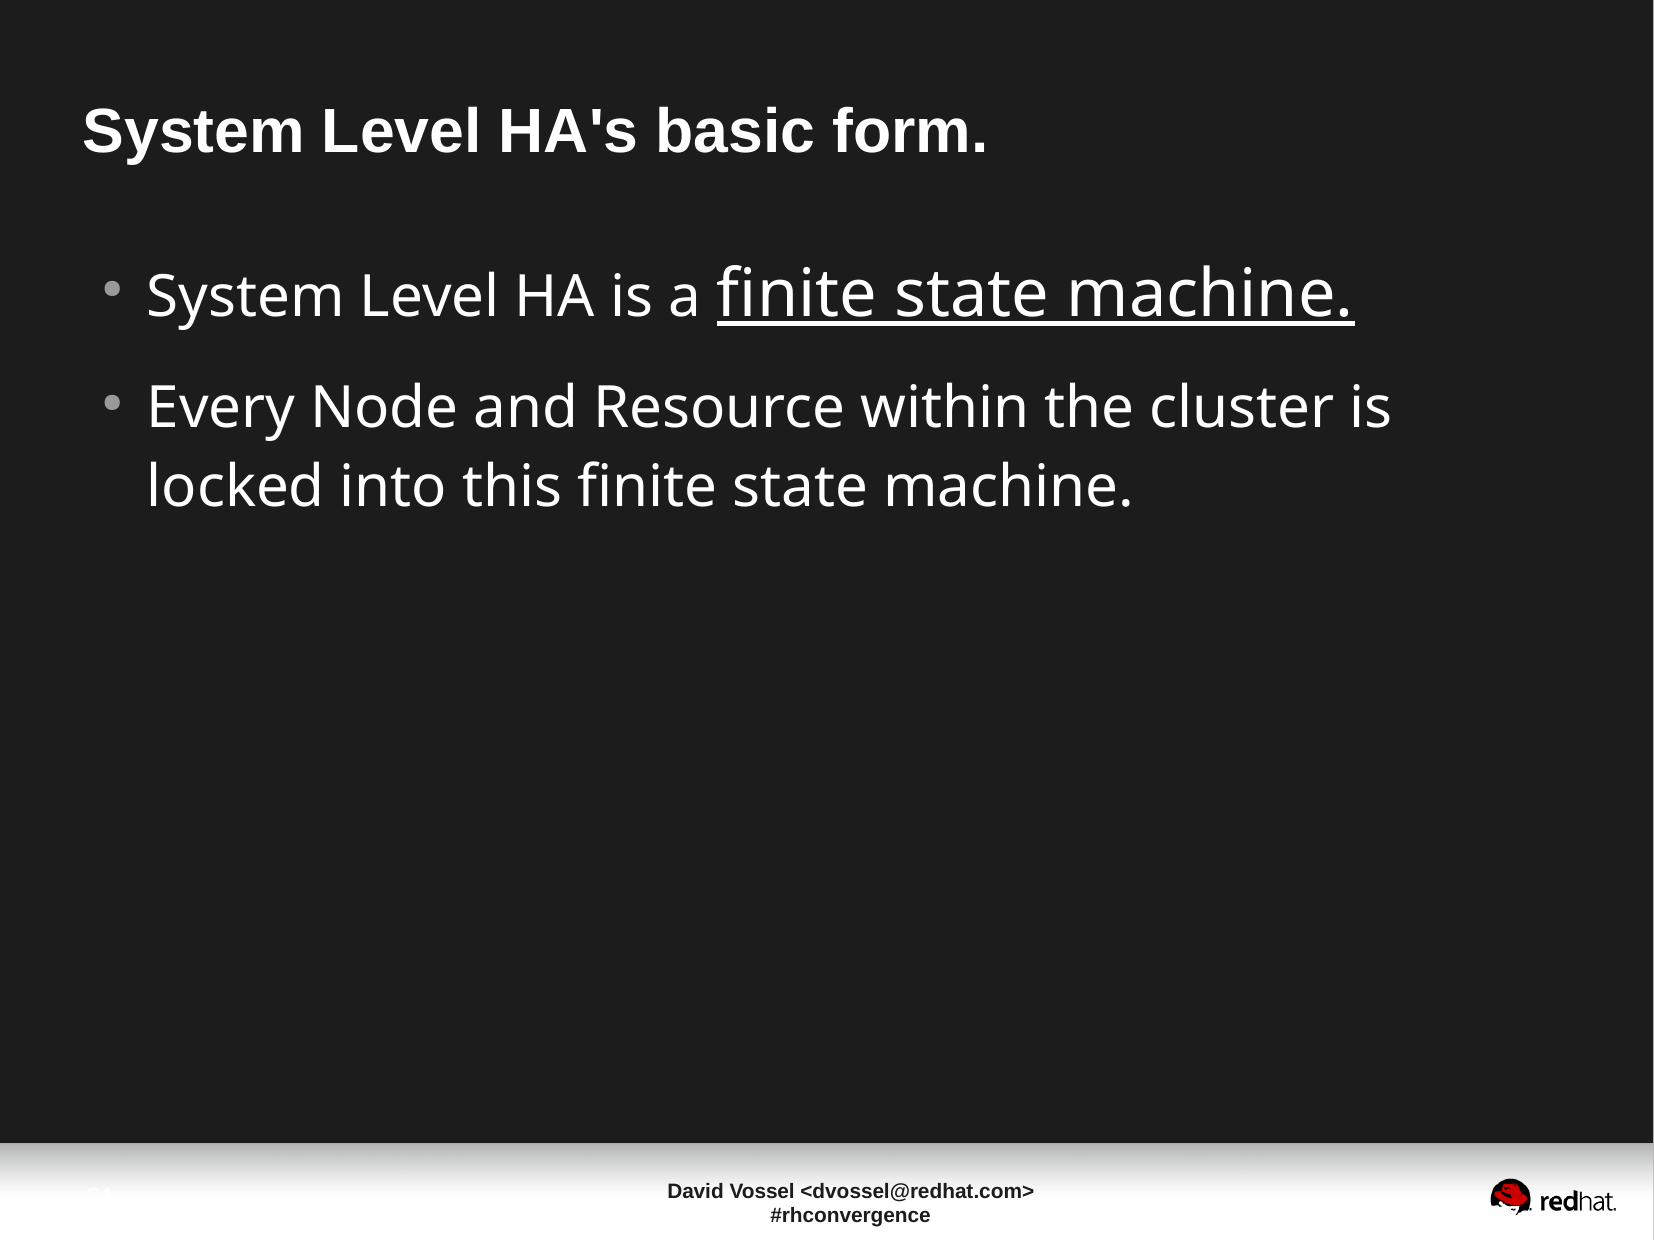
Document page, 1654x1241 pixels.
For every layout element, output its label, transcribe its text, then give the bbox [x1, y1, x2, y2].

list System Level HA is a finite state machine. Every Node and Resource within the cluster is locked into this finite state machine. [86, 244, 1576, 1039]
title System Level HA's basic form. [82, 37, 1571, 226]
picture [0, 1143, 1654, 1241]
